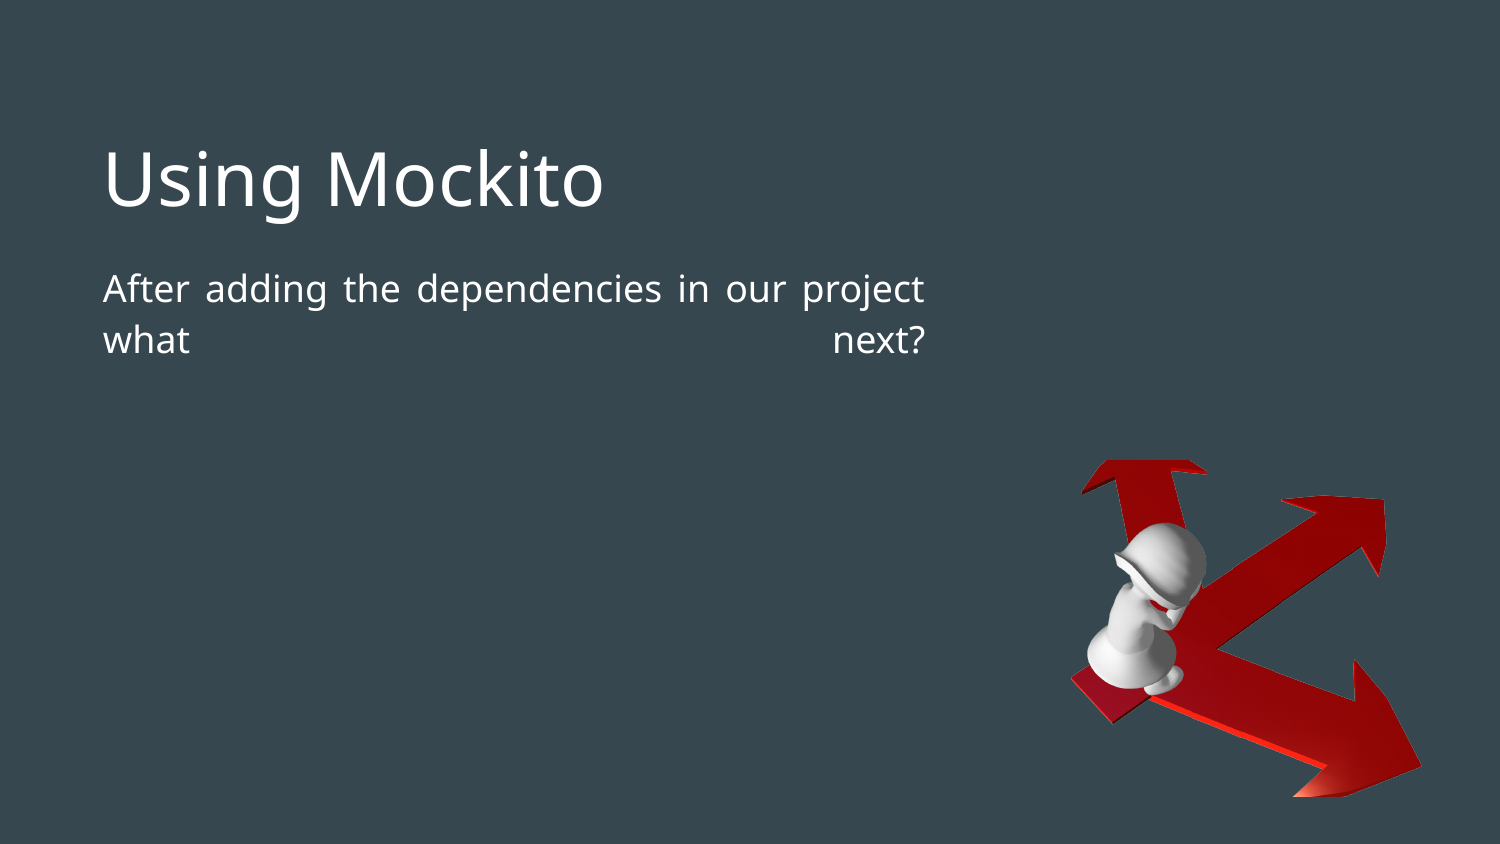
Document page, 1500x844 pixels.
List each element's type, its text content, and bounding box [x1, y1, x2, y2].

picture [1051, 460, 1463, 797]
title After adding the dependencies in our project what next? [87, 242, 941, 422]
title Using Mockito [87, 116, 941, 242]
